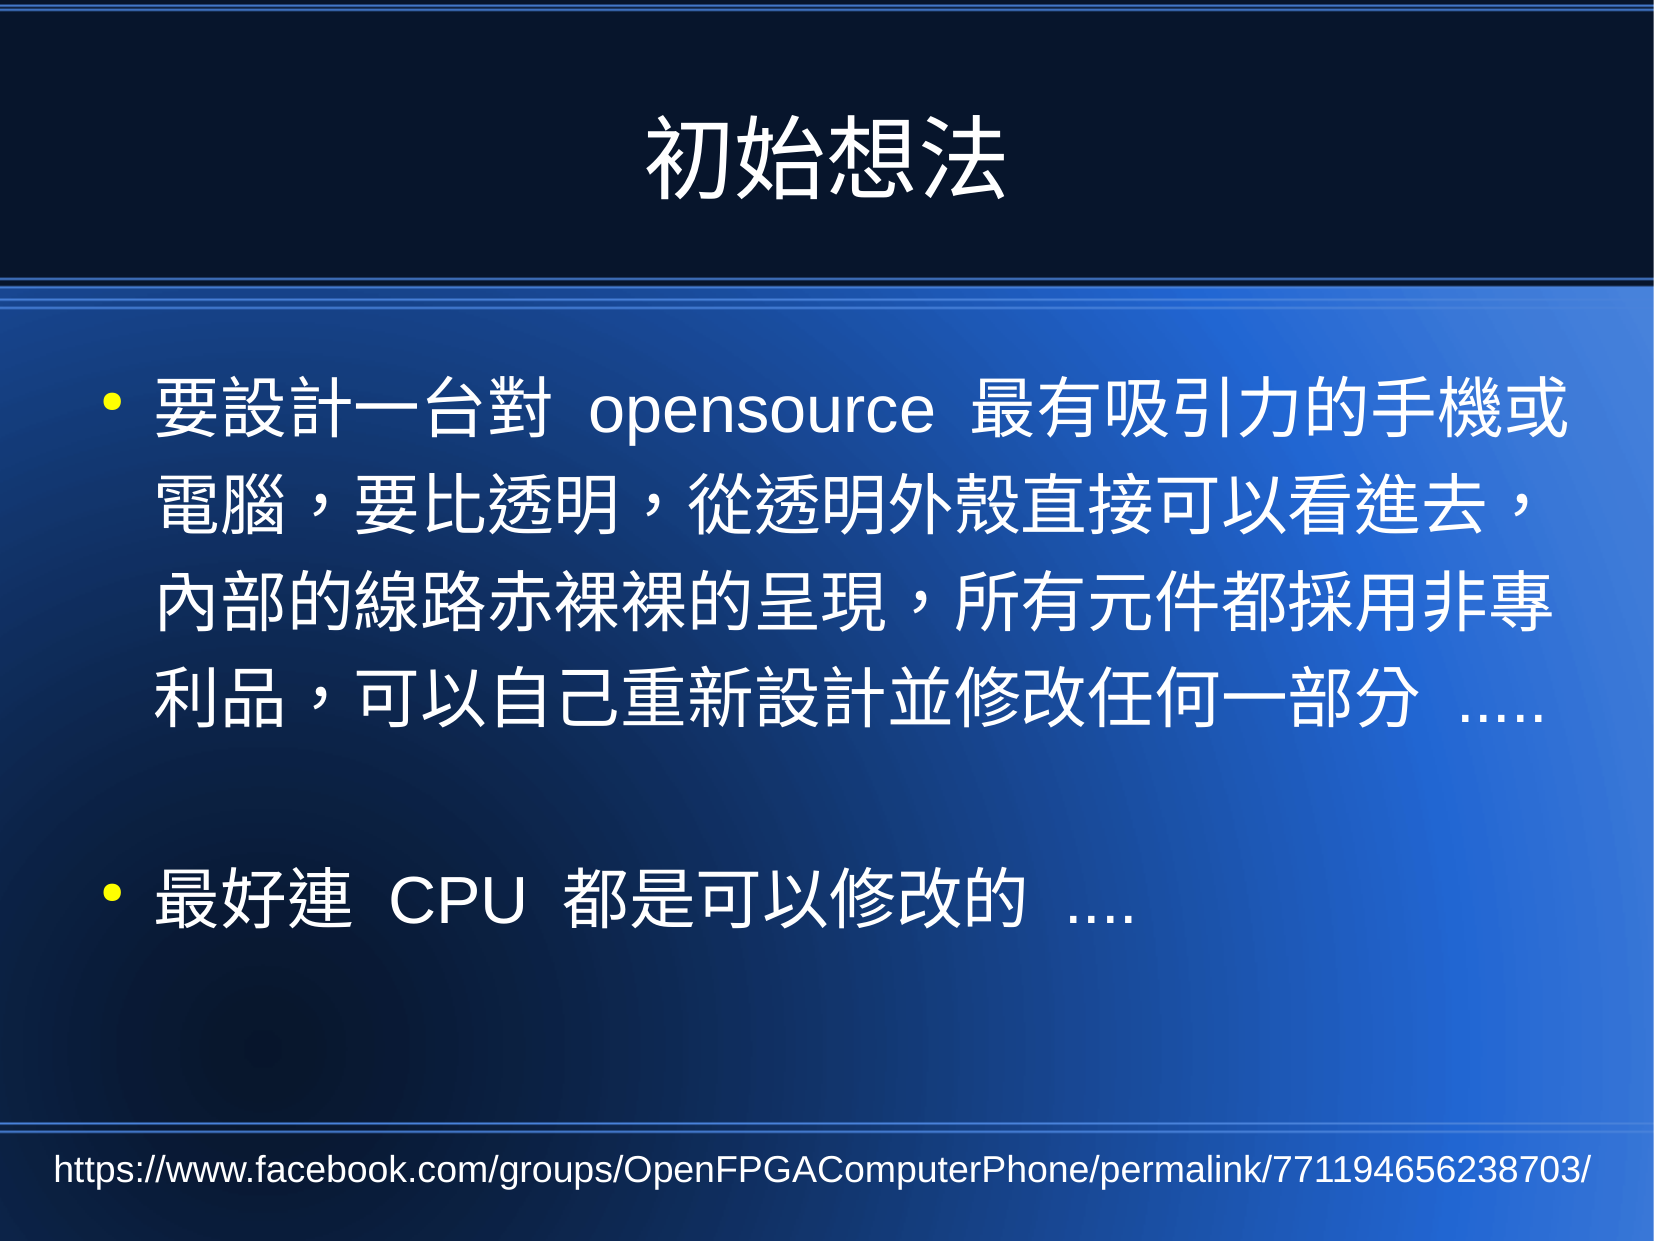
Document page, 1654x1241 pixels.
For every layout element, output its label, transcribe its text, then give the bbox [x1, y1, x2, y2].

list 要設計一台對 opensource 最有吸引力的手機或電腦，要比透明，從透明外殼直接可以看進去，內部的線路赤裸裸的呈現，所有元件都採用非專利品，可以自己重新設計並修改任何一部分 ..... 最好連 CPU 都是可以修改的 .... [82, 355, 1571, 1075]
picture [0, 0, 1654, 1241]
text_box https://www.facebook.com/groups/OpenFPGAComputerPhone/permalink/771194656238703/ [38, 1141, 1630, 1241]
title 初始想法 [82, 49, 1571, 257]
